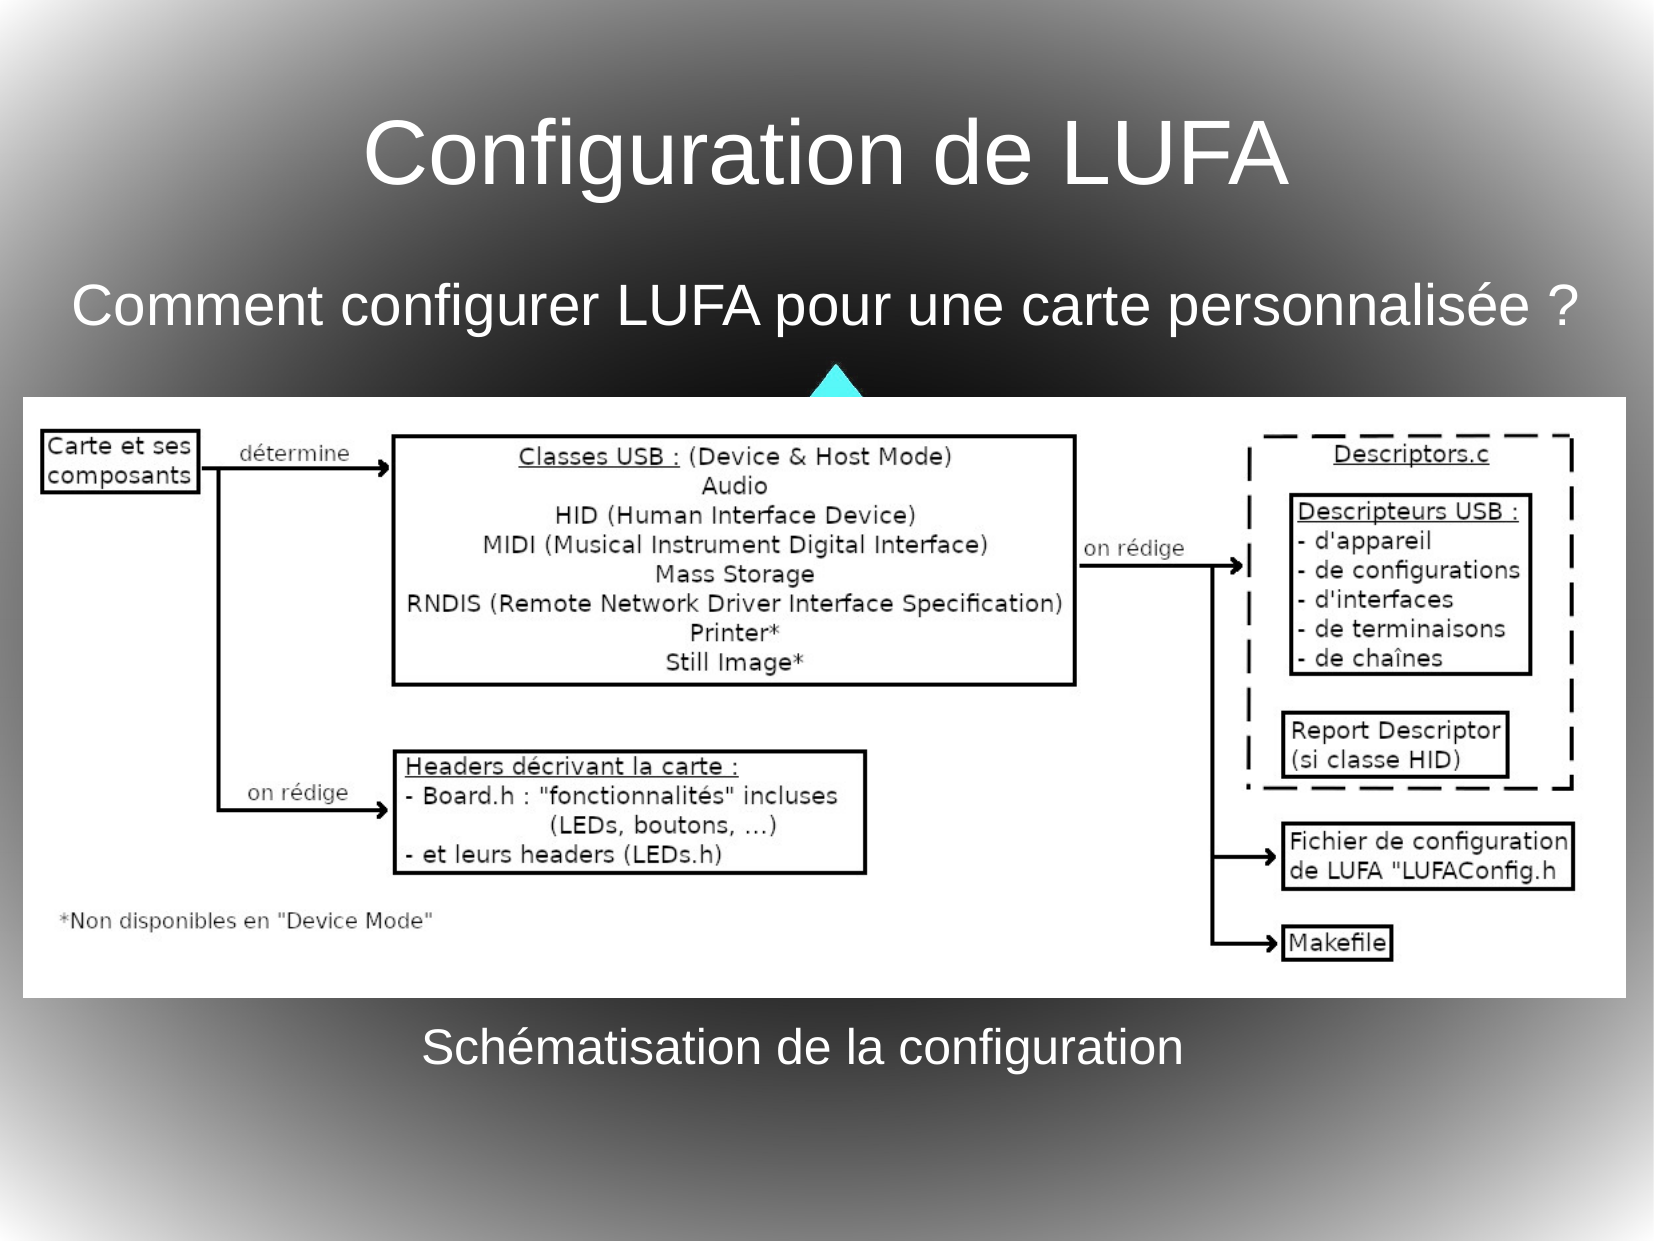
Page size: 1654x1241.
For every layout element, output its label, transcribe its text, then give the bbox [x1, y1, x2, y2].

text_box Schématisation de la configuration [406, 1011, 1248, 1241]
picture [0, 0, 1654, 1241]
title Configuration de LUFA [82, 49, 1571, 257]
text_box Comment configurer LUFA pour une carte personnalisée ? [56, 265, 1597, 346]
